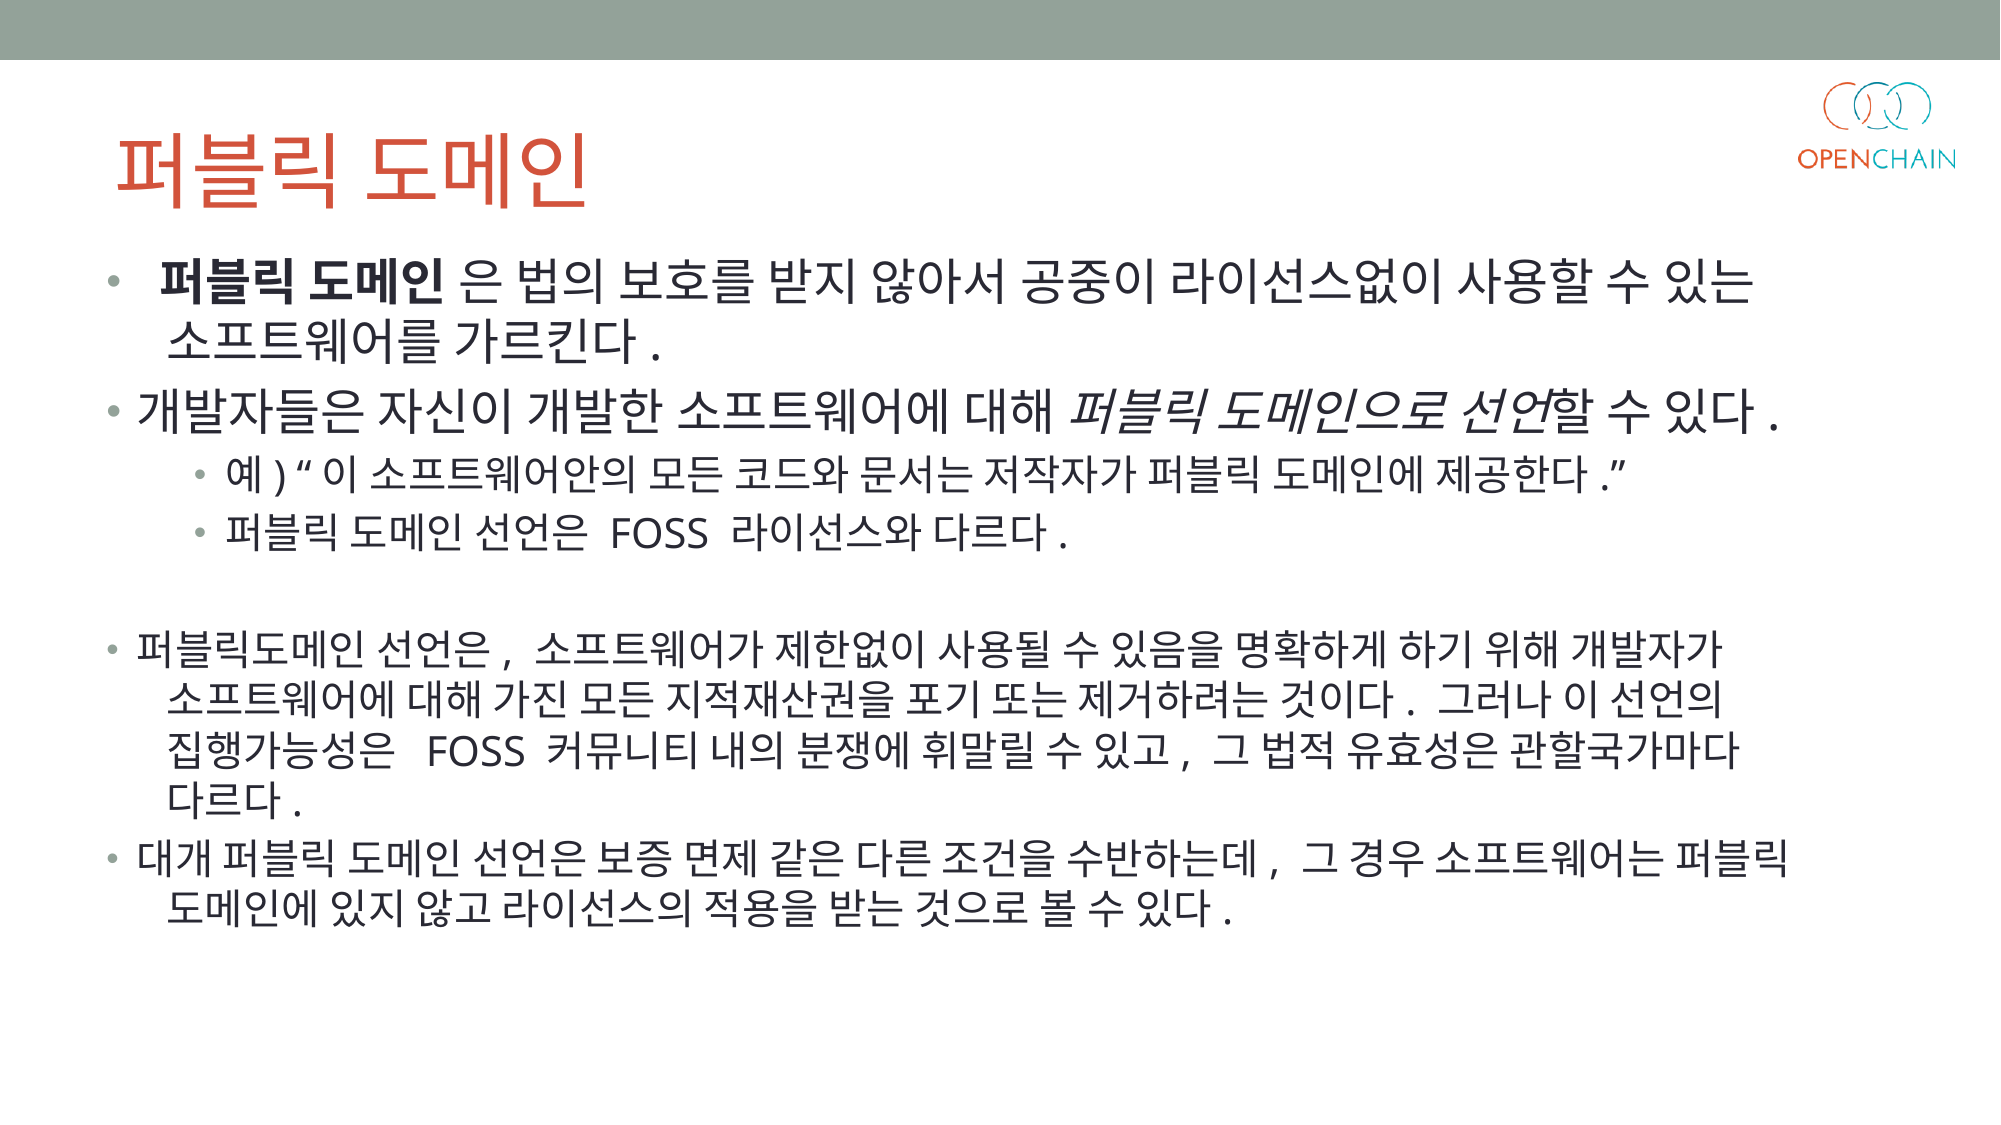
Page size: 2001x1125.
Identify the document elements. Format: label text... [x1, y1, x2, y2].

list 퍼블릭 도메인 은 법의 보호를 받지 않아서 공중이 라이선스없이 사용할 수 있는 소프트웨어를 가르킨다. 개발자들은 자신이 개발한 소프트웨어에 대해 퍼블릭 도메인으로 선언할 수 있다. 예) “이 소프트웨어안의 모든 코드와 문서는 저작자가 퍼블릭 도메인에 제공한다.” 퍼블릭 도메인 선언은 FOSS 라이선스와 다르다. 퍼블릭도메인 선언은, 소프트웨어가 제한없이 사용될 수 있음을 명확하게 하기 위해 개발자가 소프트웨어에 대해 가진 모든 지적재산권을 포기 또는 제거하려는 것이다. 그러나 이 선언의 집행가능성은 FOSS 커뮤니티 내의 분쟁에 휘말릴 수 있고, 그 법적 유효성은 관할국가마다 다르다. 대개 퍼블릭 도메인 선언은 보증 면제 같은 다른 조건을 수반하는데, 그 경우 소프트웨어는 퍼블릭 도메인에 있지 않고 라이선스의 적용을 받는 것으로 볼 수 있다. [91, 243, 1863, 1093]
title 퍼블릭 도메인 [99, 87, 1900, 251]
